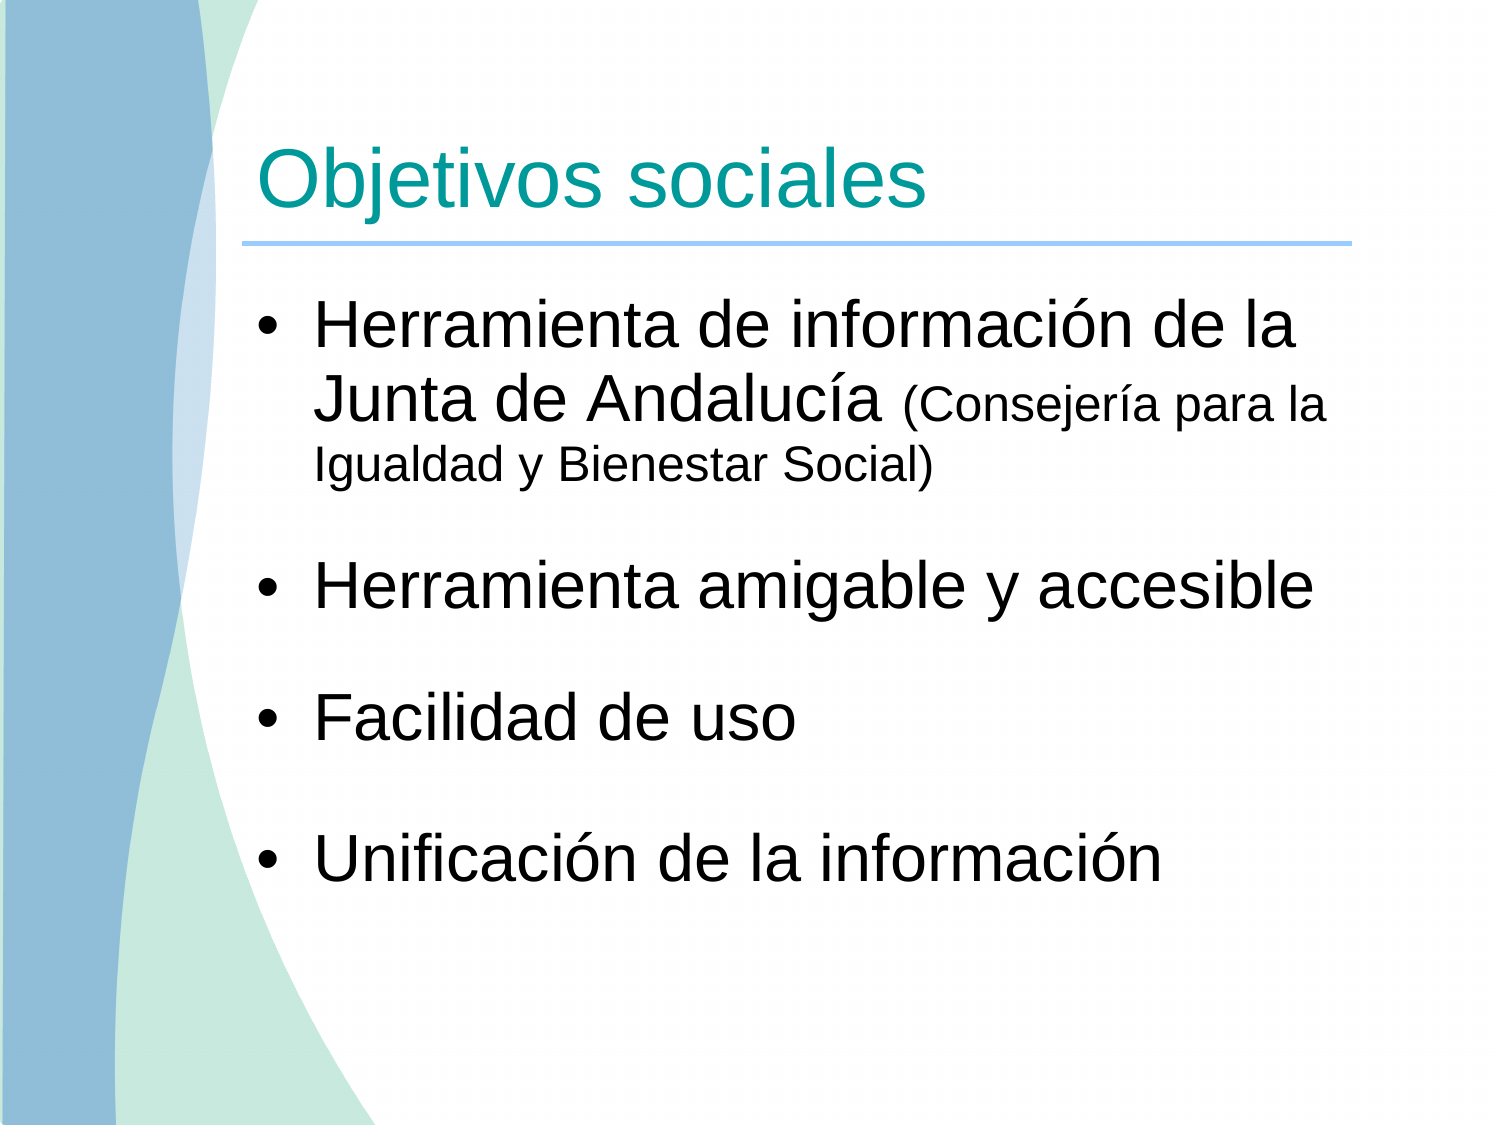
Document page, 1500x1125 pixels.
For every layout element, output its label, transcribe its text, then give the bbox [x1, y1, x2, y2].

list Herramienta de información de la Junta de Andalucía (Consejería para la Igualdad y Bienestar Social) Herramienta amigable y accesible Facilidad de uso Unificación de la información [242, 278, 1425, 1006]
title Objetivos sociales [242, 124, 1093, 234]
picture [0, 0, 1500, 1125]
